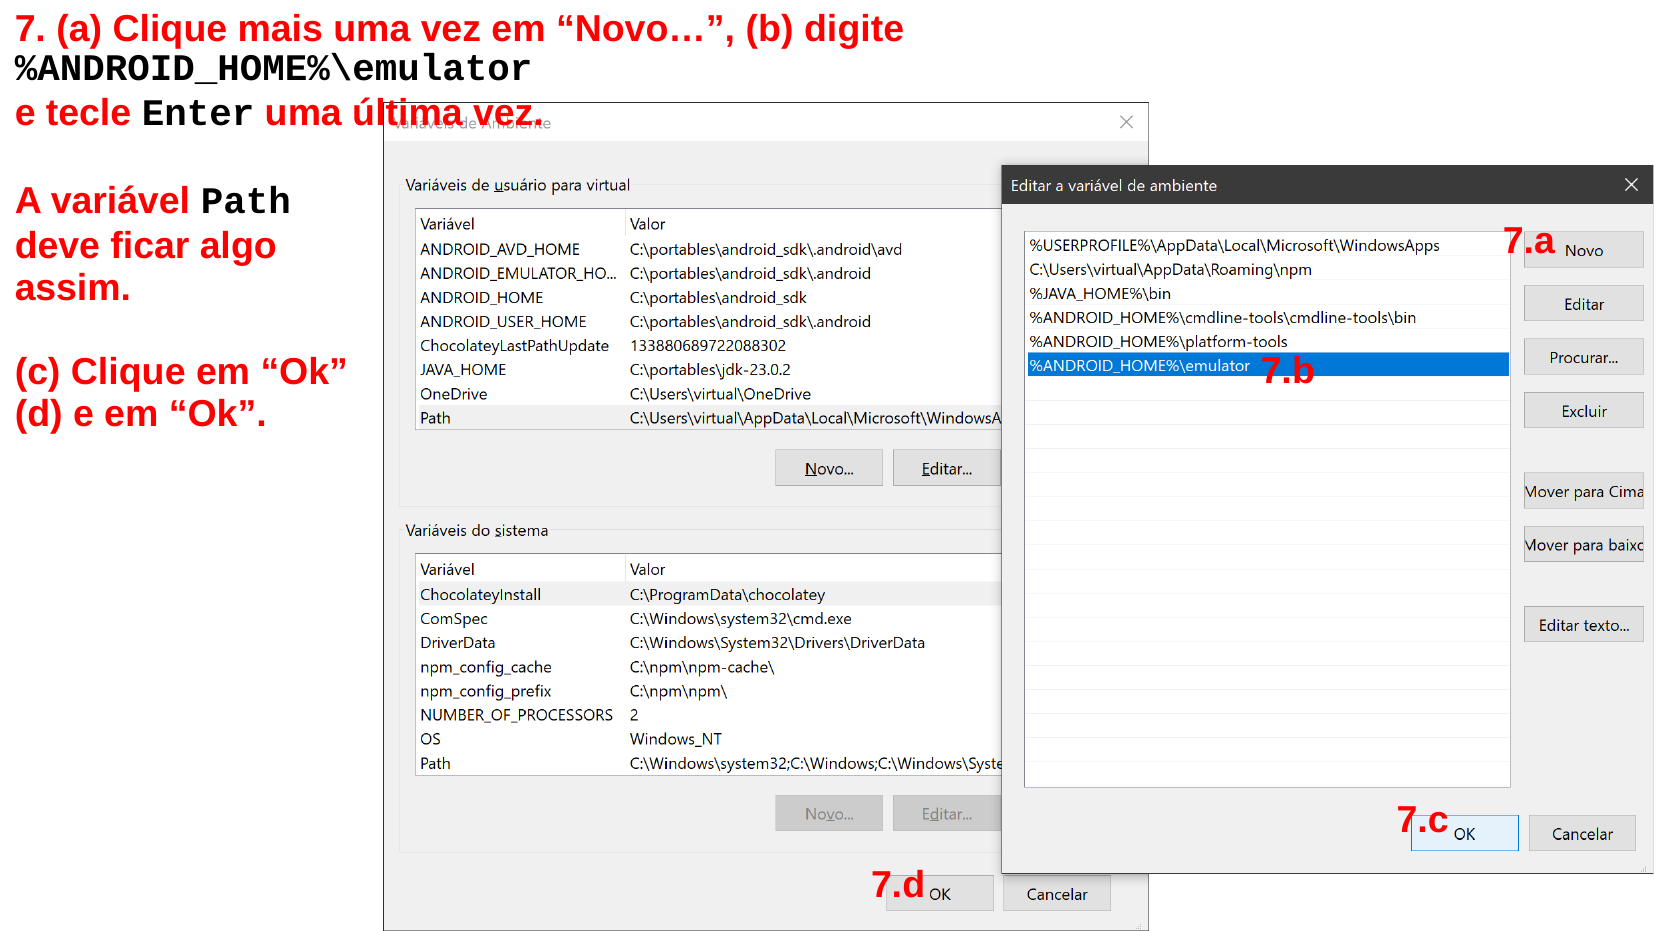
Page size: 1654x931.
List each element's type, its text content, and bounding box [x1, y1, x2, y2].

text_box 7.c [1381, 791, 1464, 849]
text_box A variável Path deve ficar algo assim. (c) Clique em “Ok” (d) e em “Ok”. [0, 171, 384, 442]
text_box 7. (a) Clique mais uma vez em “Novo…”, (b) digite %ANDROID_HOME%\emulator e tecle Enter uma última vez. [0, 0, 1152, 145]
text_box 7.b [1246, 342, 1330, 400]
text_box 7.d [856, 856, 941, 914]
text_box 7.a [1488, 212, 1570, 270]
picture [383, 102, 1654, 931]
